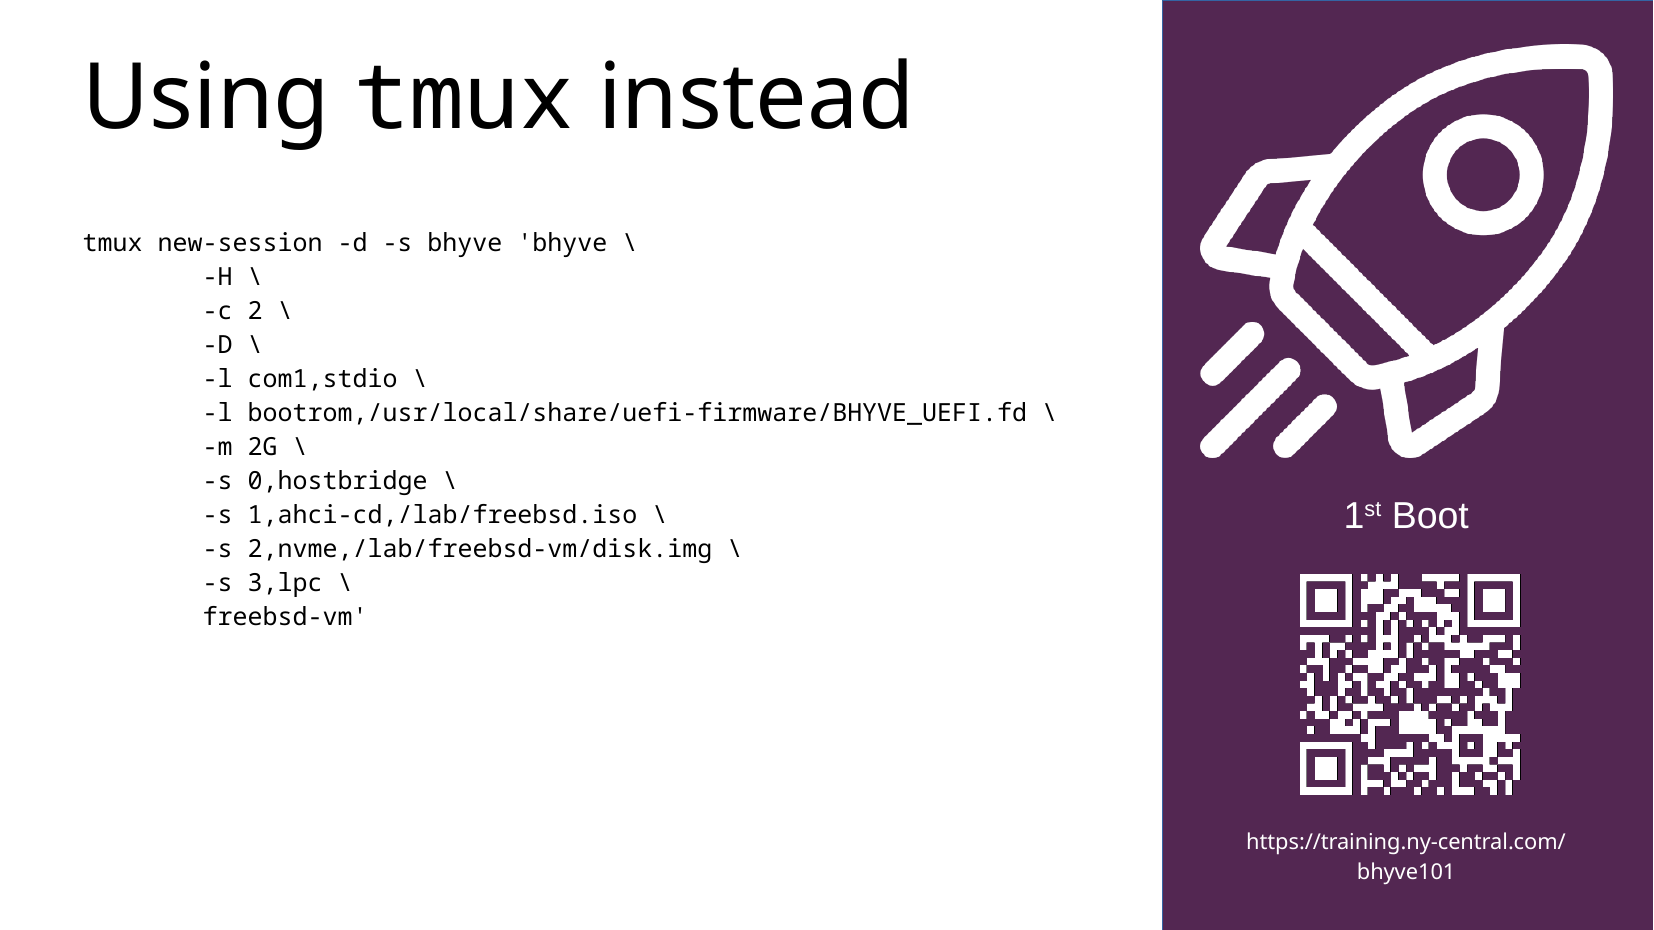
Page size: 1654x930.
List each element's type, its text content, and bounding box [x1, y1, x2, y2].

text_box https://training.ny-central.com/bhyve101 [1200, 819, 1613, 930]
text_box 1st Boot [1237, 487, 1576, 638]
subtitle tmux new-session -d -s bhyve 'bhyve \ -H \ -c 2 \ -D \ -l com1,stdio \ -l bootrom,/usr/local/share/uefi-firmware/BHYVE_UEFI.fd \ -m 2G \ -s 0,hostbridge \ -s 1,ahci-cd,/lab/freebsd.iso \ -s 2,nvme,/lab/freebsd-vm/disk.img \ -s 3,lpc \ freebsd-vm' [82, 224, 1126, 825]
text_box [1162, 0, 1653, 930]
title Using tmux instead [82, 37, 1571, 150]
picture [1200, 44, 1613, 458]
picture [1268, 638, 1550, 826]
